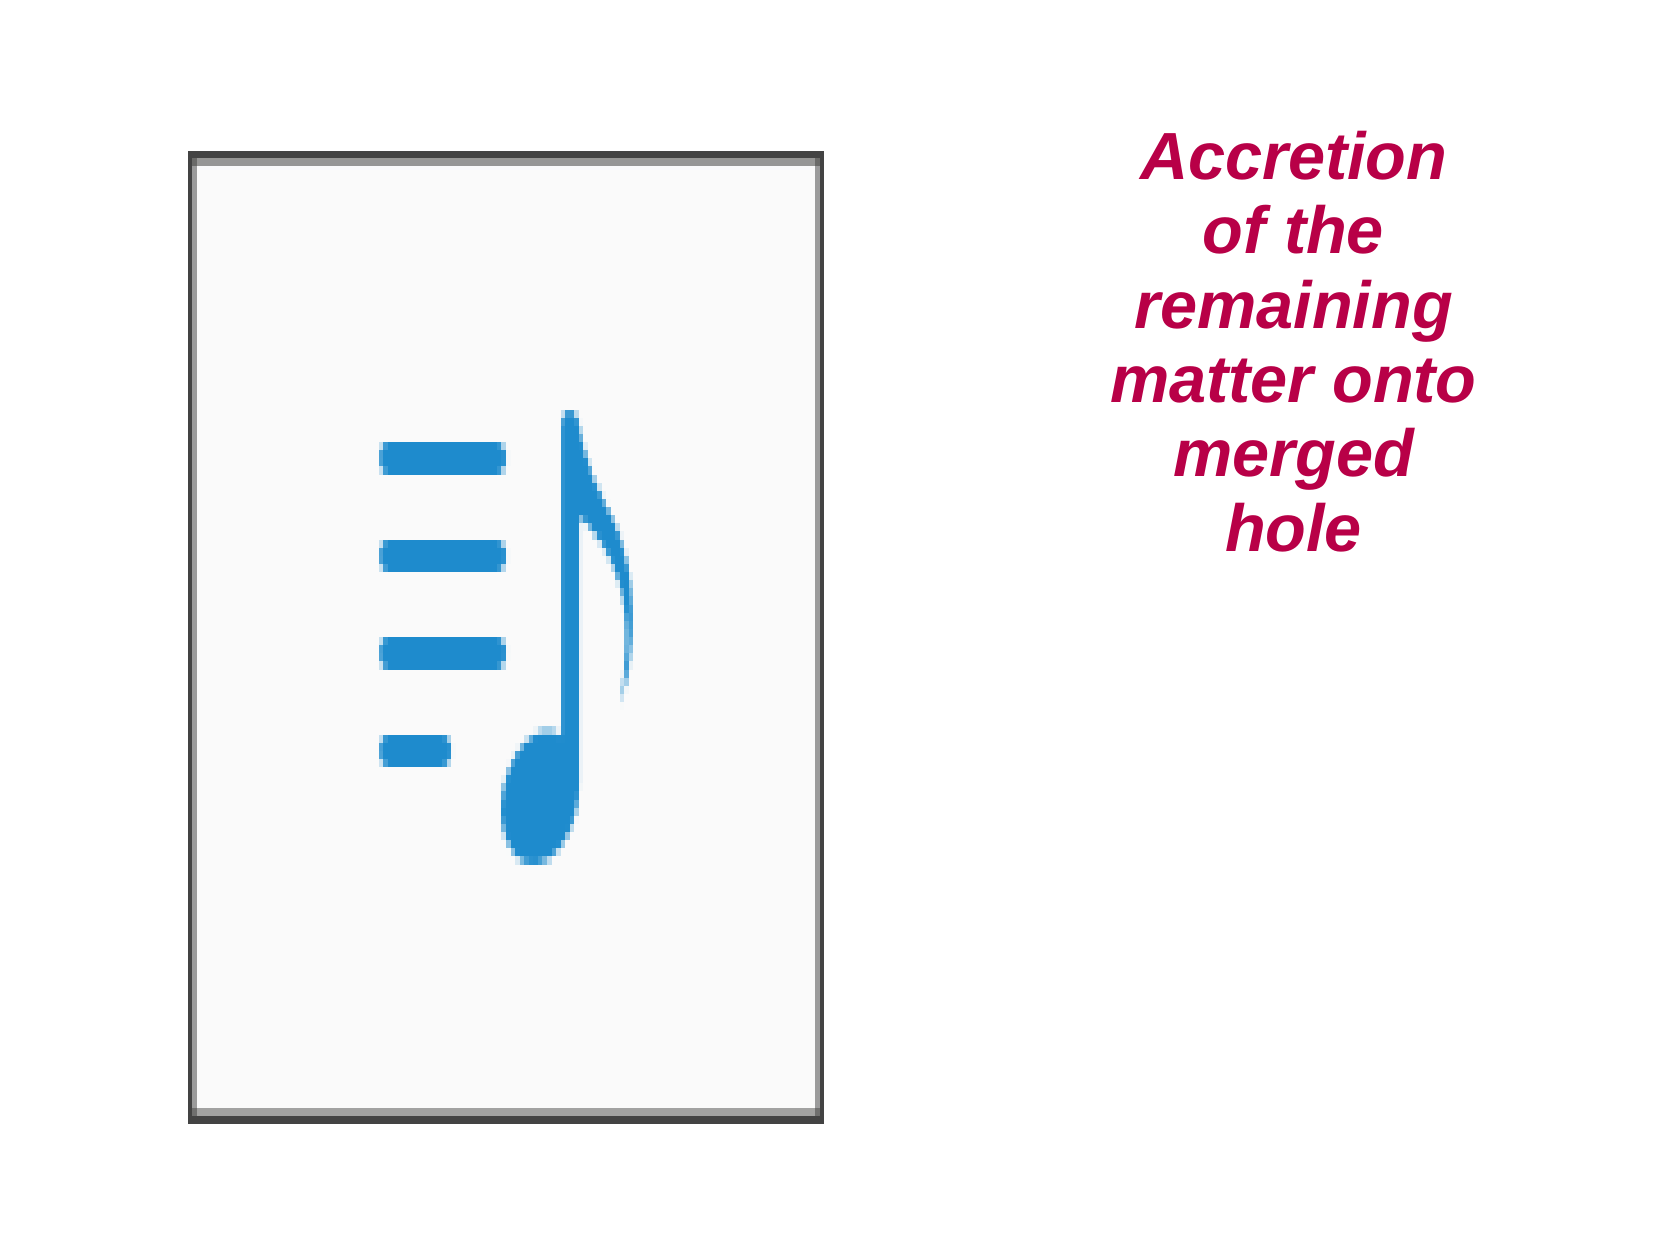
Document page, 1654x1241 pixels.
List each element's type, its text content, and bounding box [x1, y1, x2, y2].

text_box Accretion of the remaining matter onto merged hole [1087, 112, 1501, 574]
text_box [187, 150, 826, 1126]
